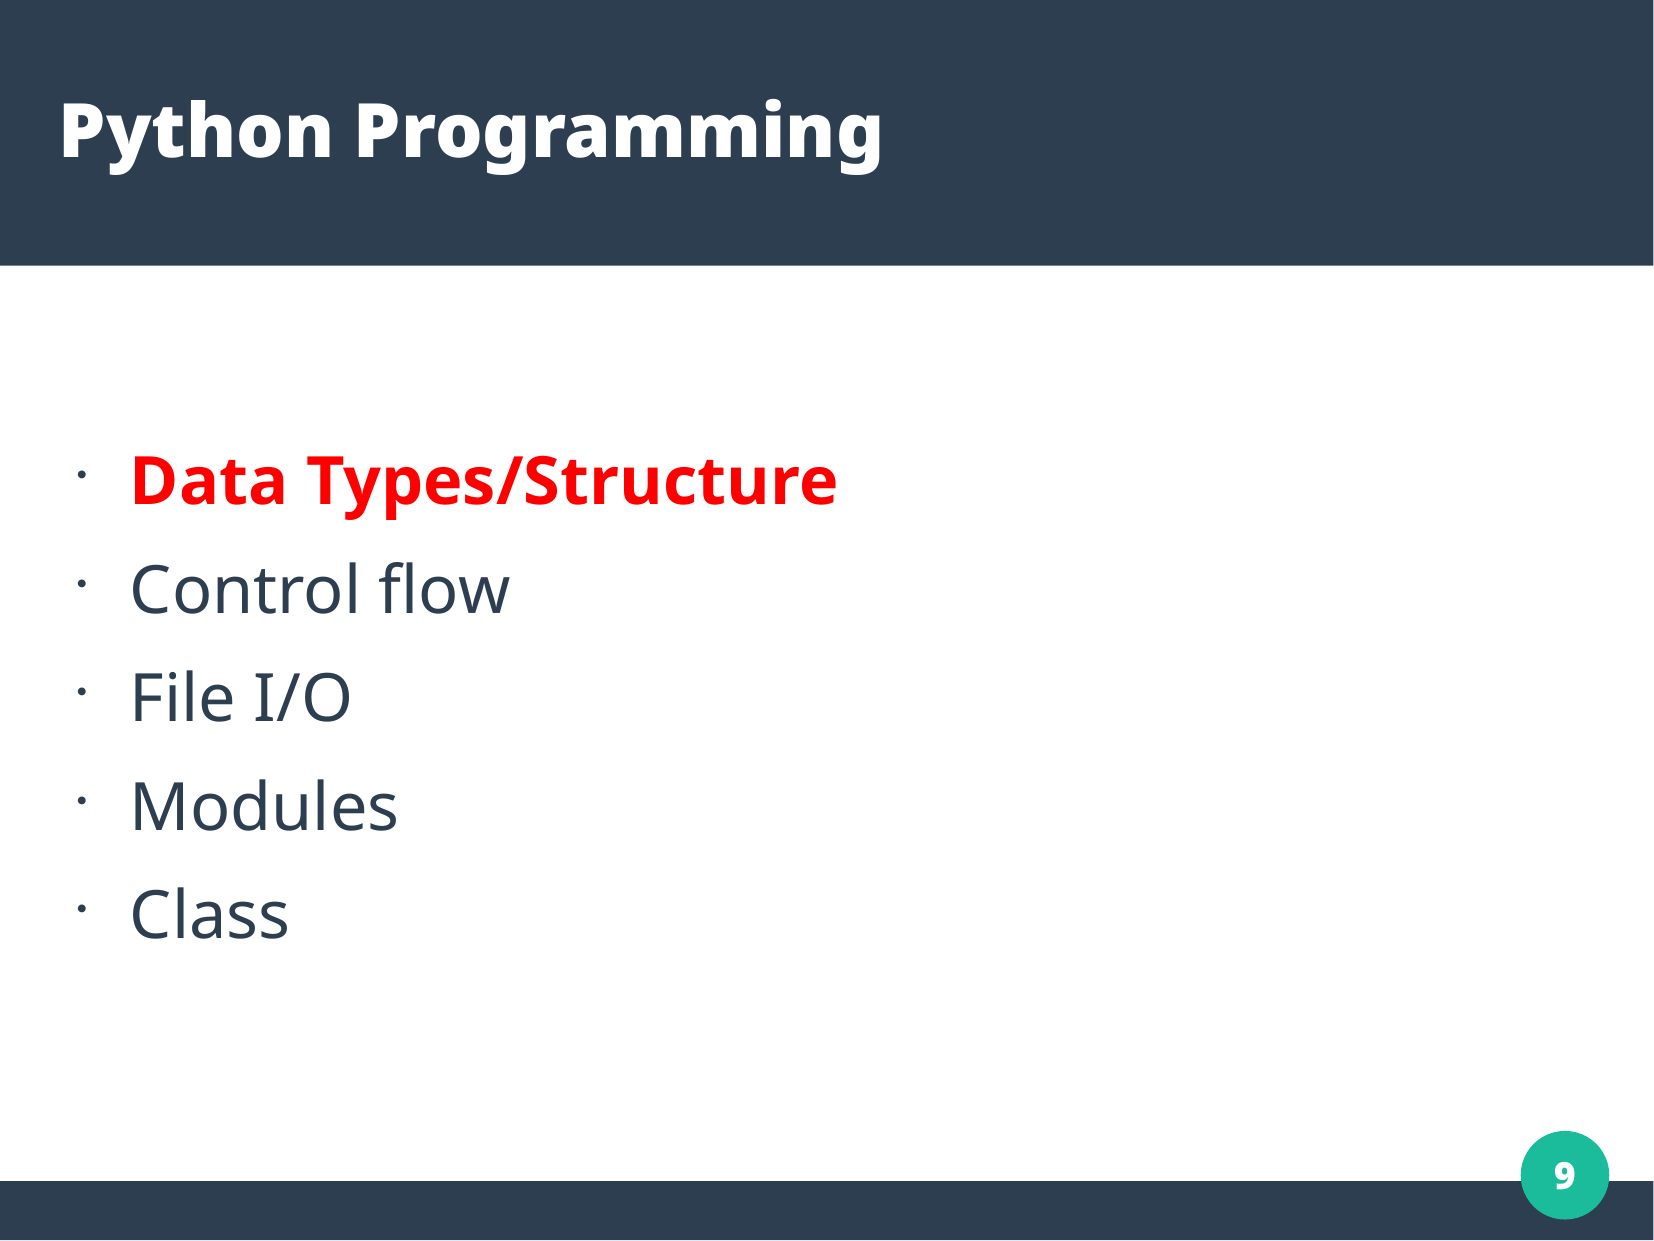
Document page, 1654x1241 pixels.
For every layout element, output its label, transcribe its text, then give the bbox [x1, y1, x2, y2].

list Data Types/Structure Control flow File I/O Modules Class [59, 324, 1595, 1016]
title Python Programming [59, 49, 1595, 207]
